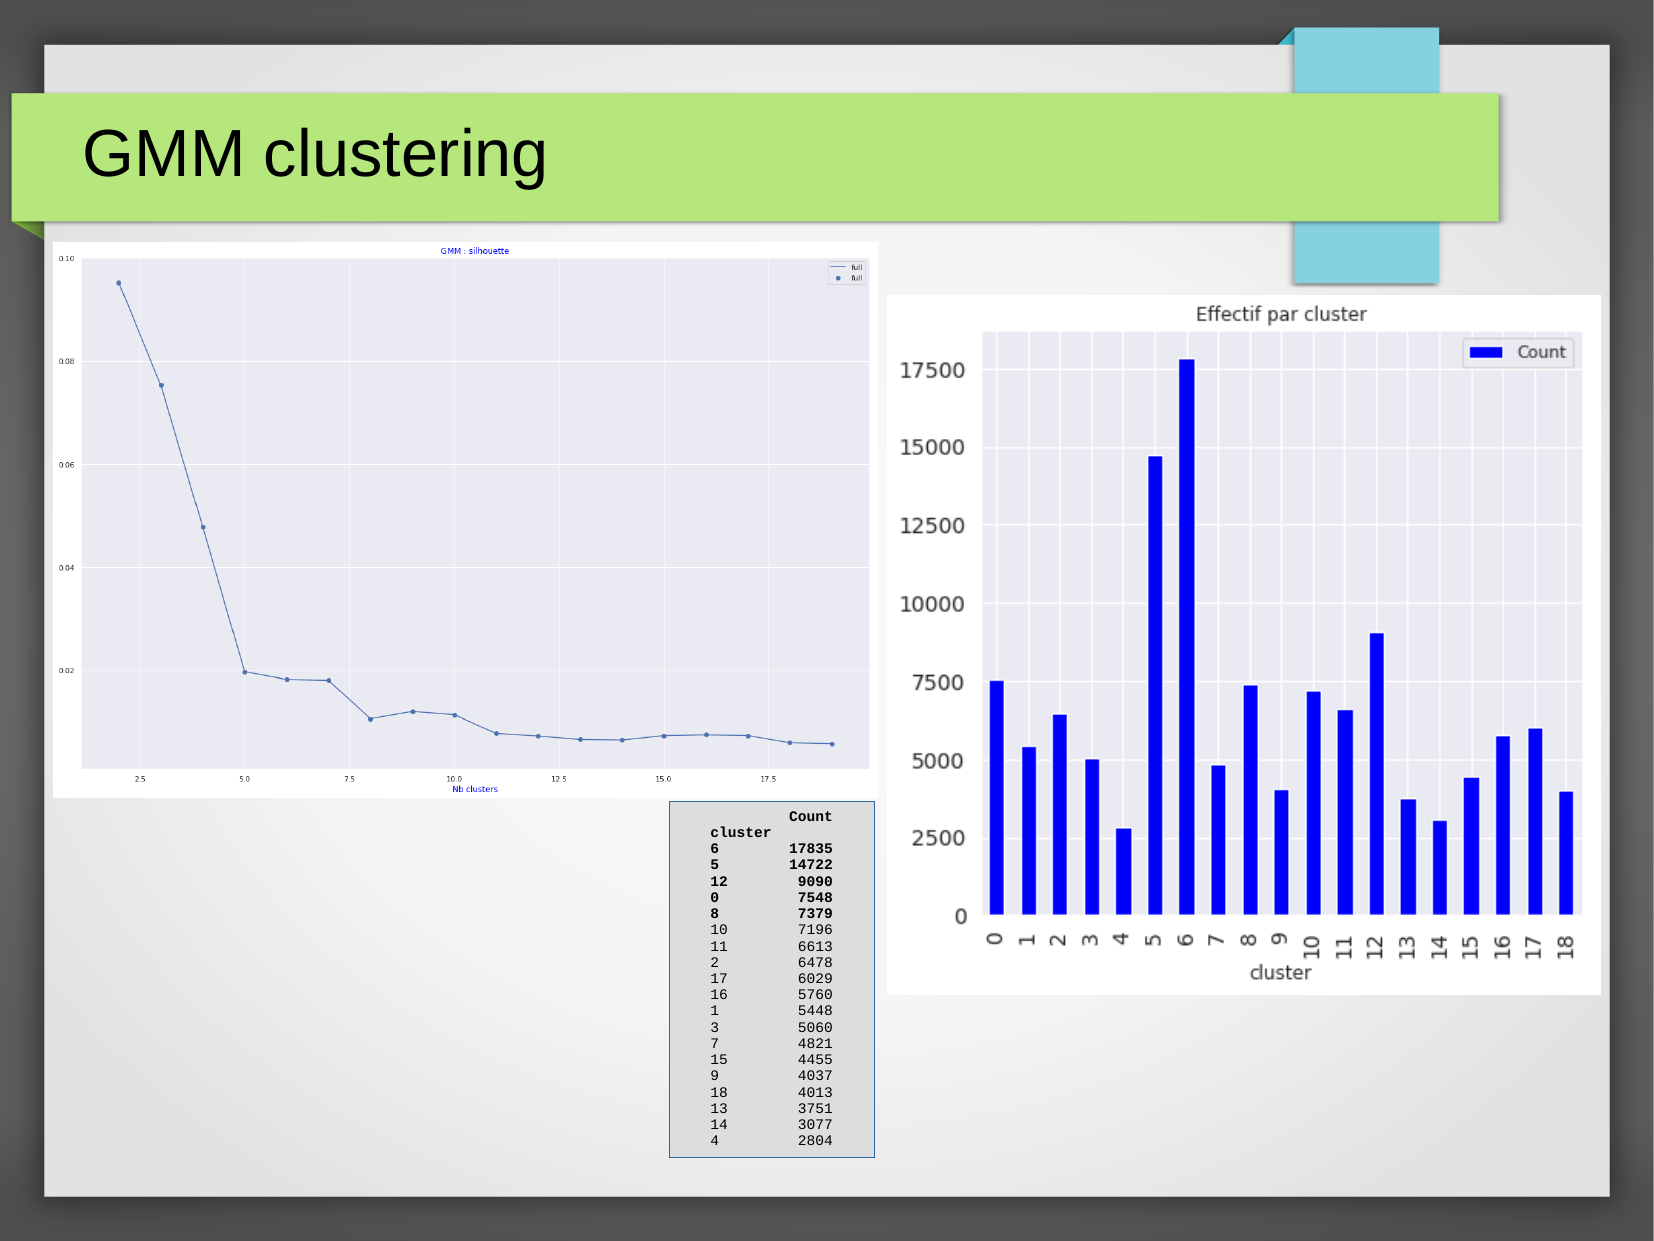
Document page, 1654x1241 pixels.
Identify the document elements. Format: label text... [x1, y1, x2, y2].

title GMM clustering [82, 69, 1571, 238]
picture [0, 0, 1654, 1241]
text_box Count cluster 6 17835 5 14722 12 9090 0 7548 8 7379 10 7196 11 6613 2 6478 17 6029 16 5760 1 5448 3 5060 7 4821 15 4455 9 4037 18 4013 13 3751 14 3077 4 2804 [669, 801, 875, 1158]
